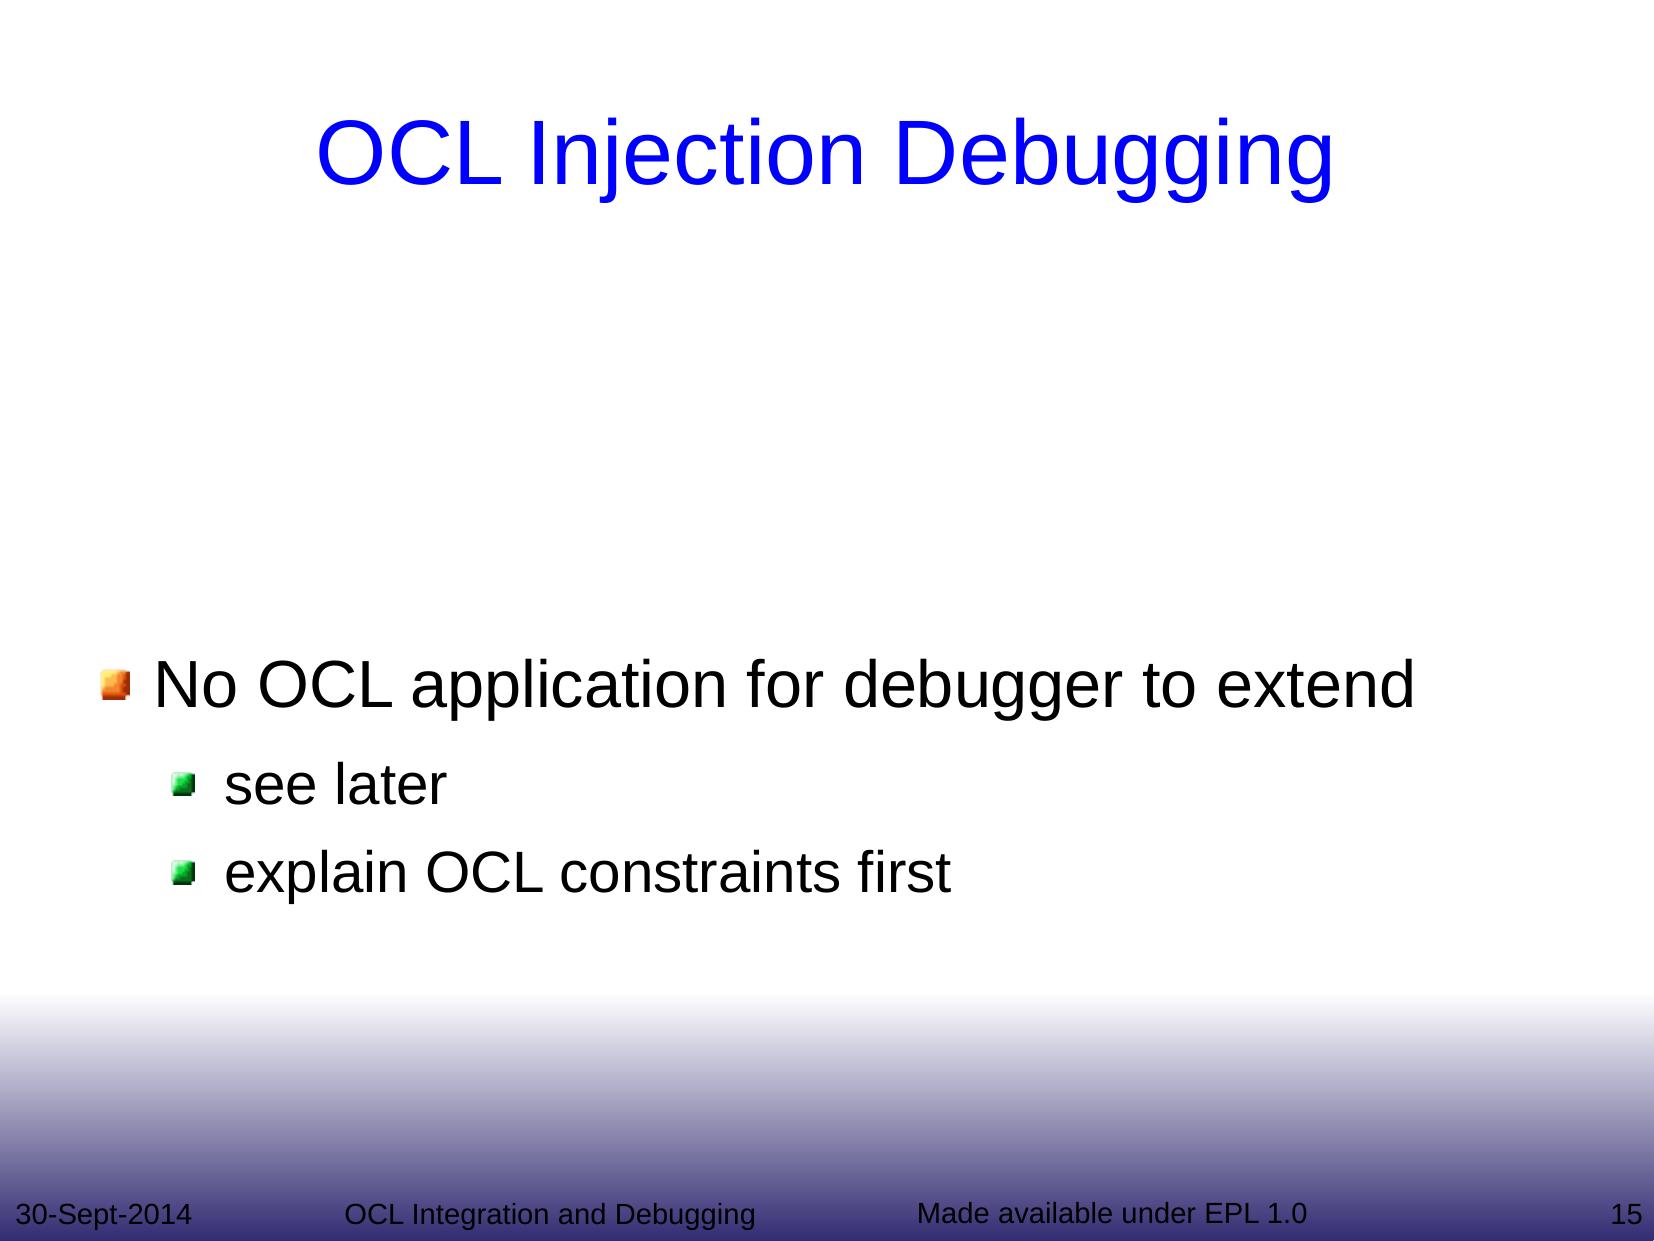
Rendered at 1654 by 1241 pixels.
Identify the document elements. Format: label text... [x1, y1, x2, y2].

list No OCL application for debugger to extend see later explain OCL constraints first [82, 647, 1571, 1069]
title OCL Injection Debugging [82, 49, 1571, 257]
